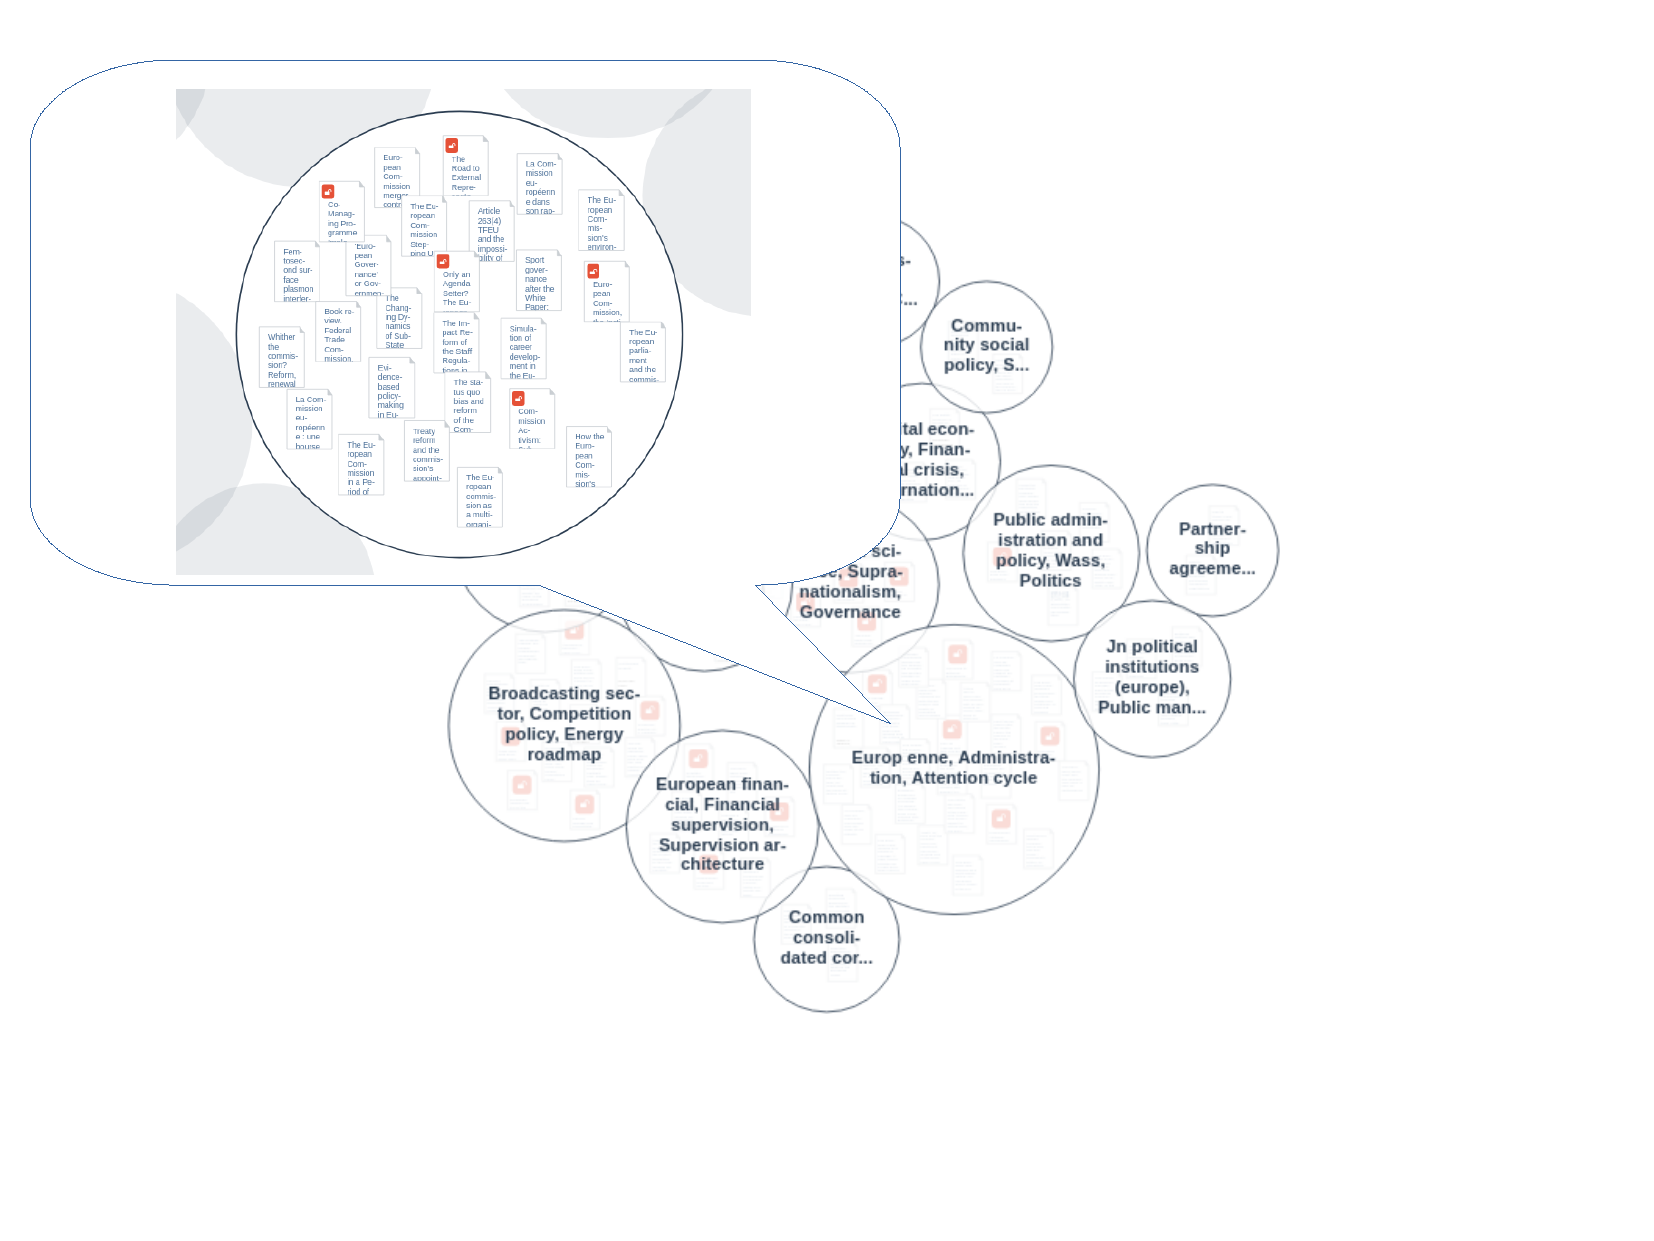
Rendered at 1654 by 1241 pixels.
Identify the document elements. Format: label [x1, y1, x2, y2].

text_box [30, 60, 901, 724]
picture [176, 89, 751, 575]
picture [324, 202, 1330, 1039]
